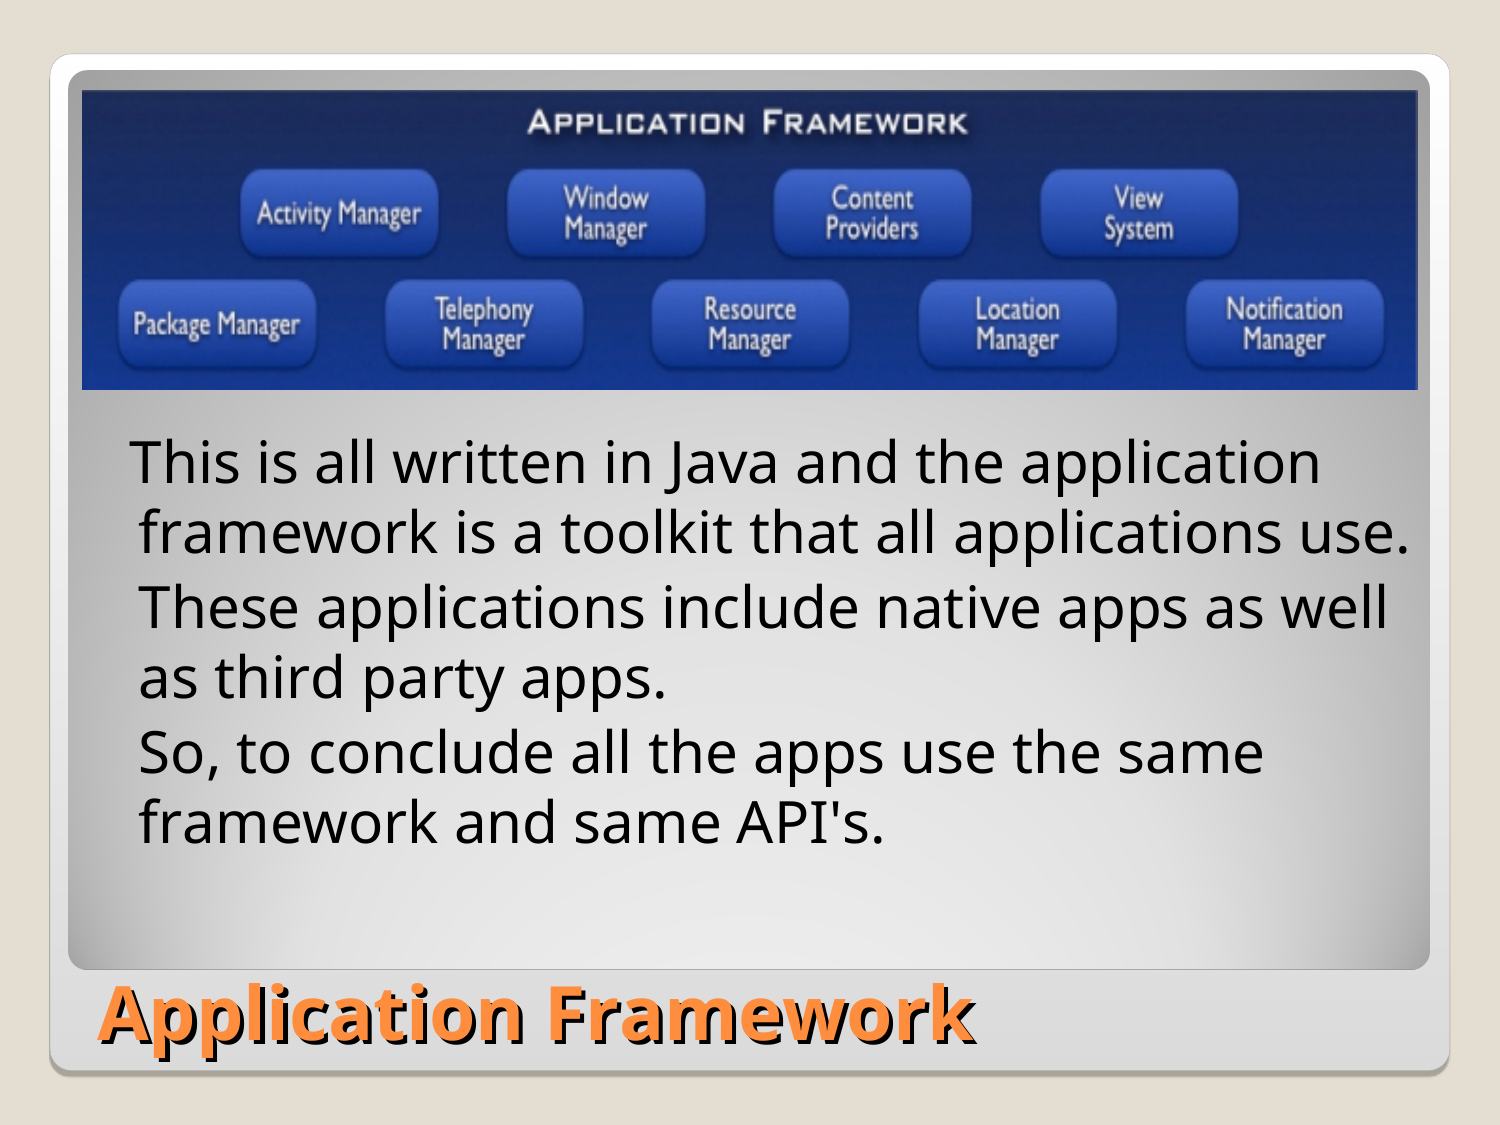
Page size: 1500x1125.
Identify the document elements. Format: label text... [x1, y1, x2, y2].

picture [67, 69, 1431, 970]
subtitle This is all written in Java and the application framework is a toolkit that all applications use. These applications include native apps as well as third party apps. So, to conclude all the apps use the same framework and same API's. [82, 425, 1425, 926]
text_box Application Framework [82, 925, 1426, 1064]
